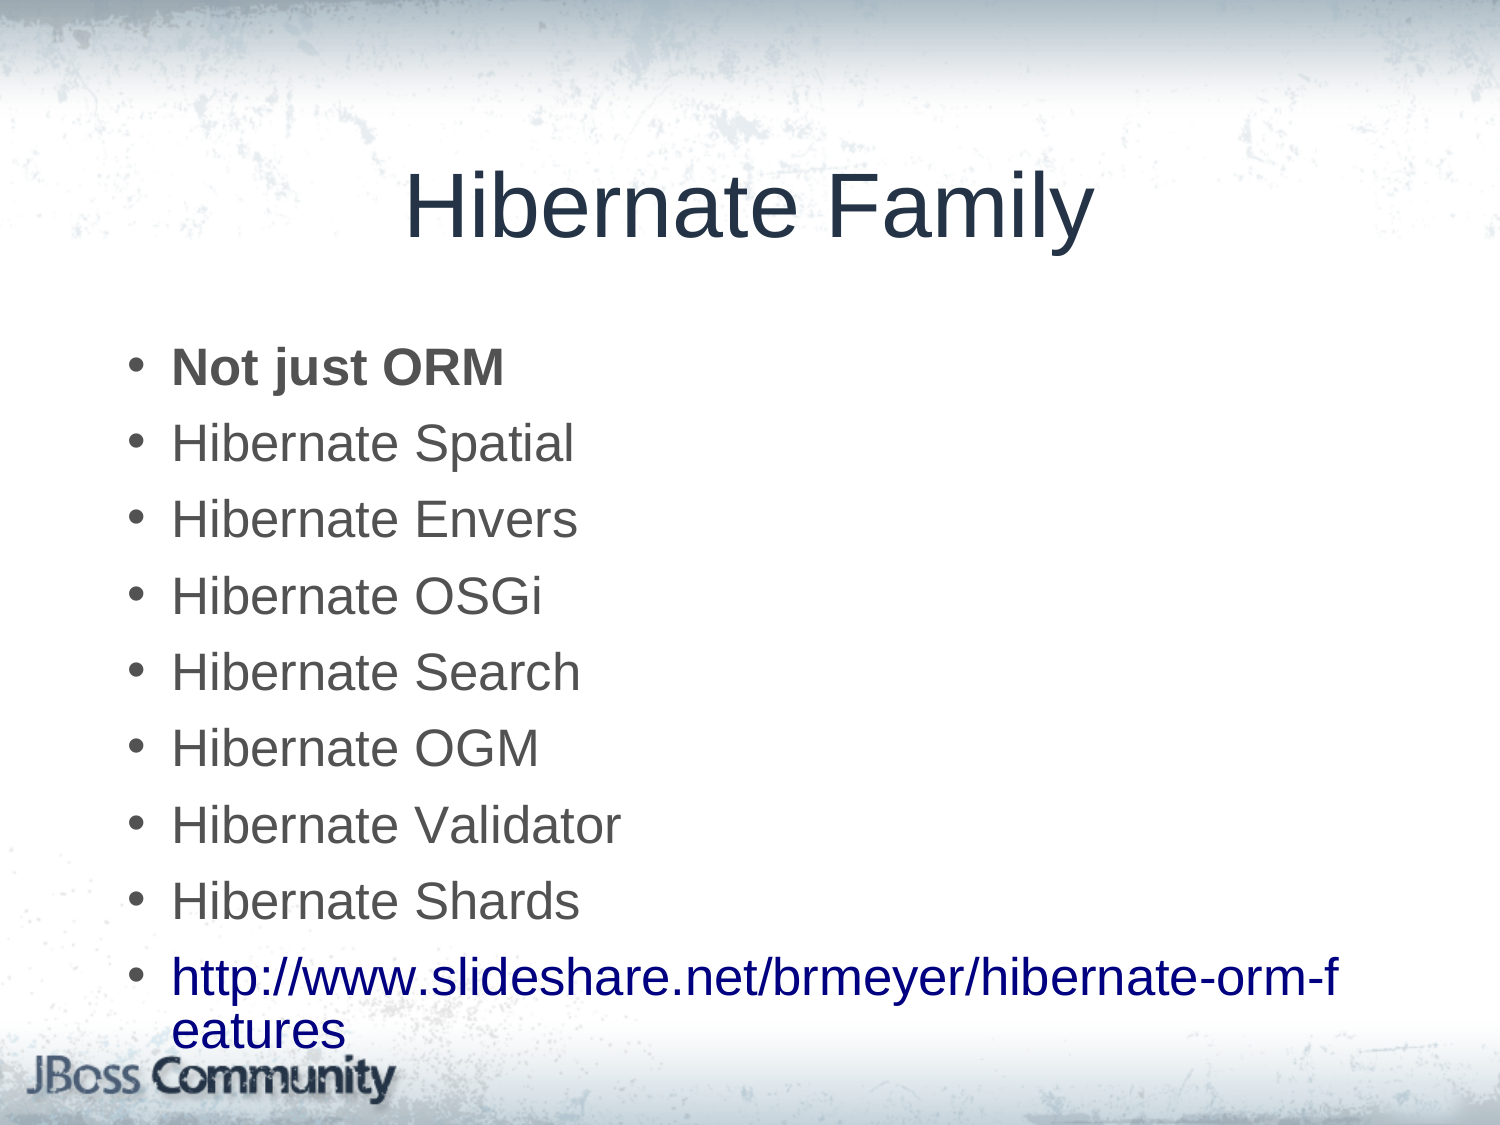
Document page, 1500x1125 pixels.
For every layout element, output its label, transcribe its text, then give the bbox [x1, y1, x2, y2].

title Hibernate Family [112, 99, 1388, 303]
list Not just ORM Hibernate Spatial Hibernate Envers Hibernate OSGi Hibernate Search Hibernate OGM Hibernate Validator Hibernate Shards http://www.slideshare.net/brmeyer/hibernate-orm-features [112, 324, 1388, 1015]
picture [0, 0, 1500, 1125]
